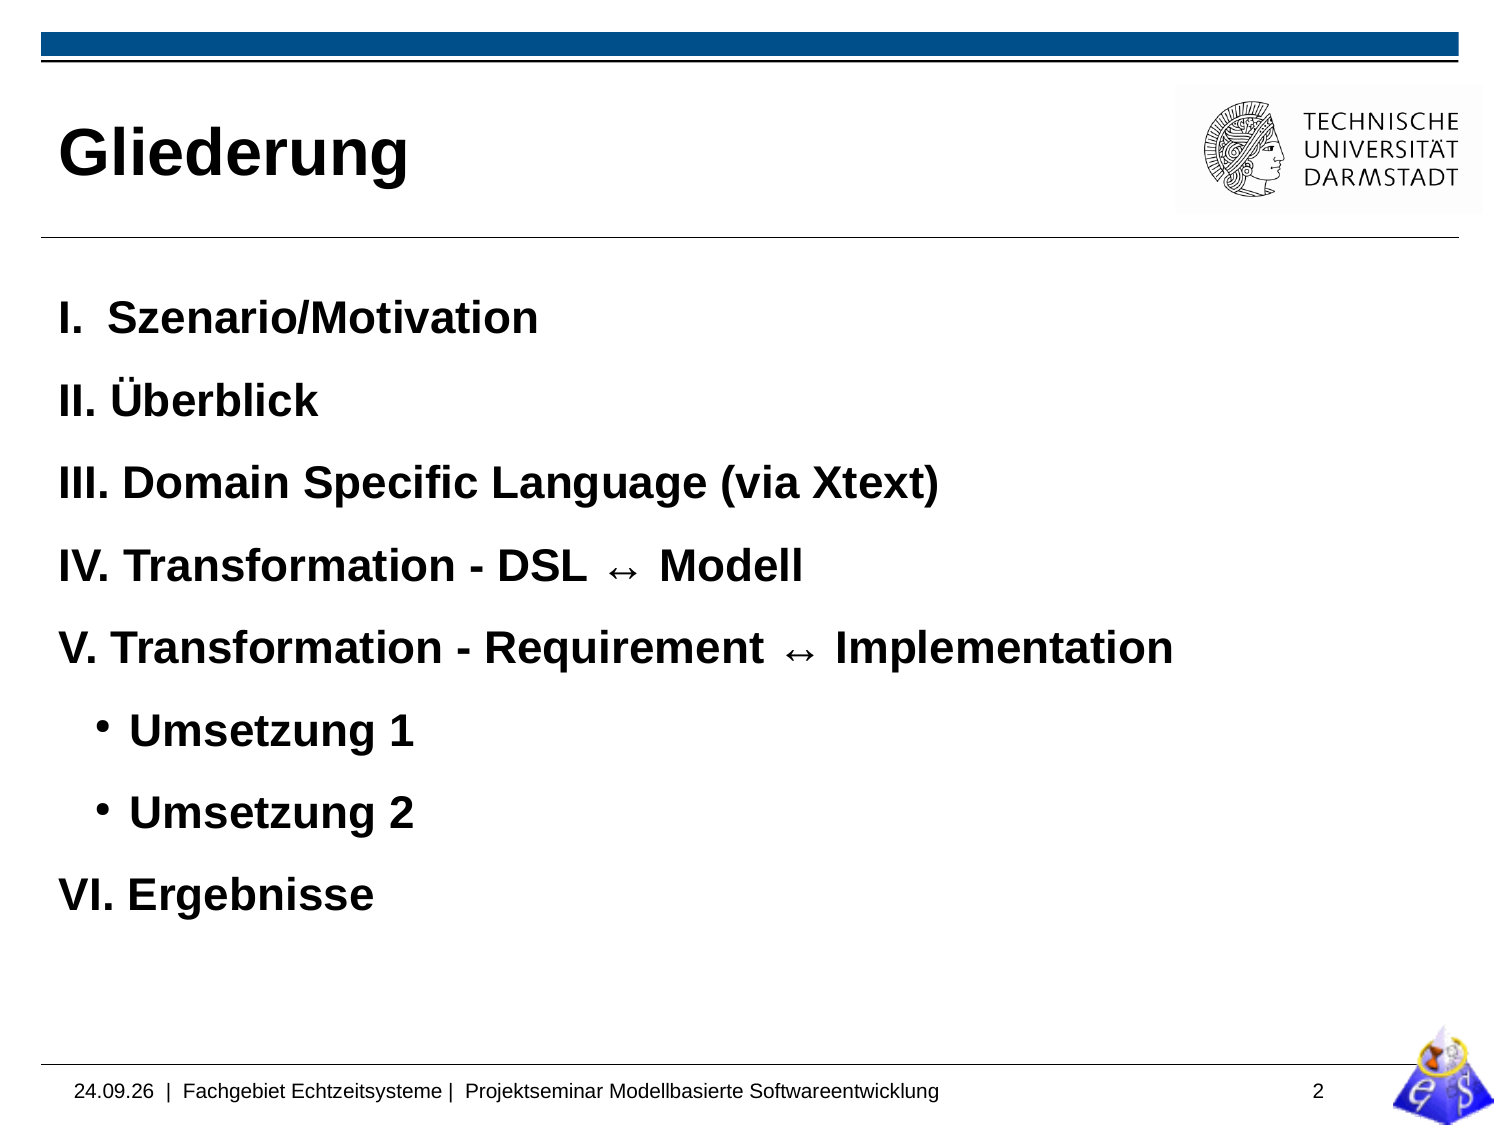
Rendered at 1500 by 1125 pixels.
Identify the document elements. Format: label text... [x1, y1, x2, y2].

picture [1187, 84, 1483, 214]
picture [1393, 1023, 1494, 1125]
text_box Szenario/Motivation Überblick Domain Specific Language (via Xtext) Transformation - DSL ↔ Modell Transformation - Requirement ↔ Implementation Umsetzung 1 Umsetzung 2 Ergebnisse [59, 260, 1441, 1033]
text_box Gliederung [59, 80, 1187, 218]
